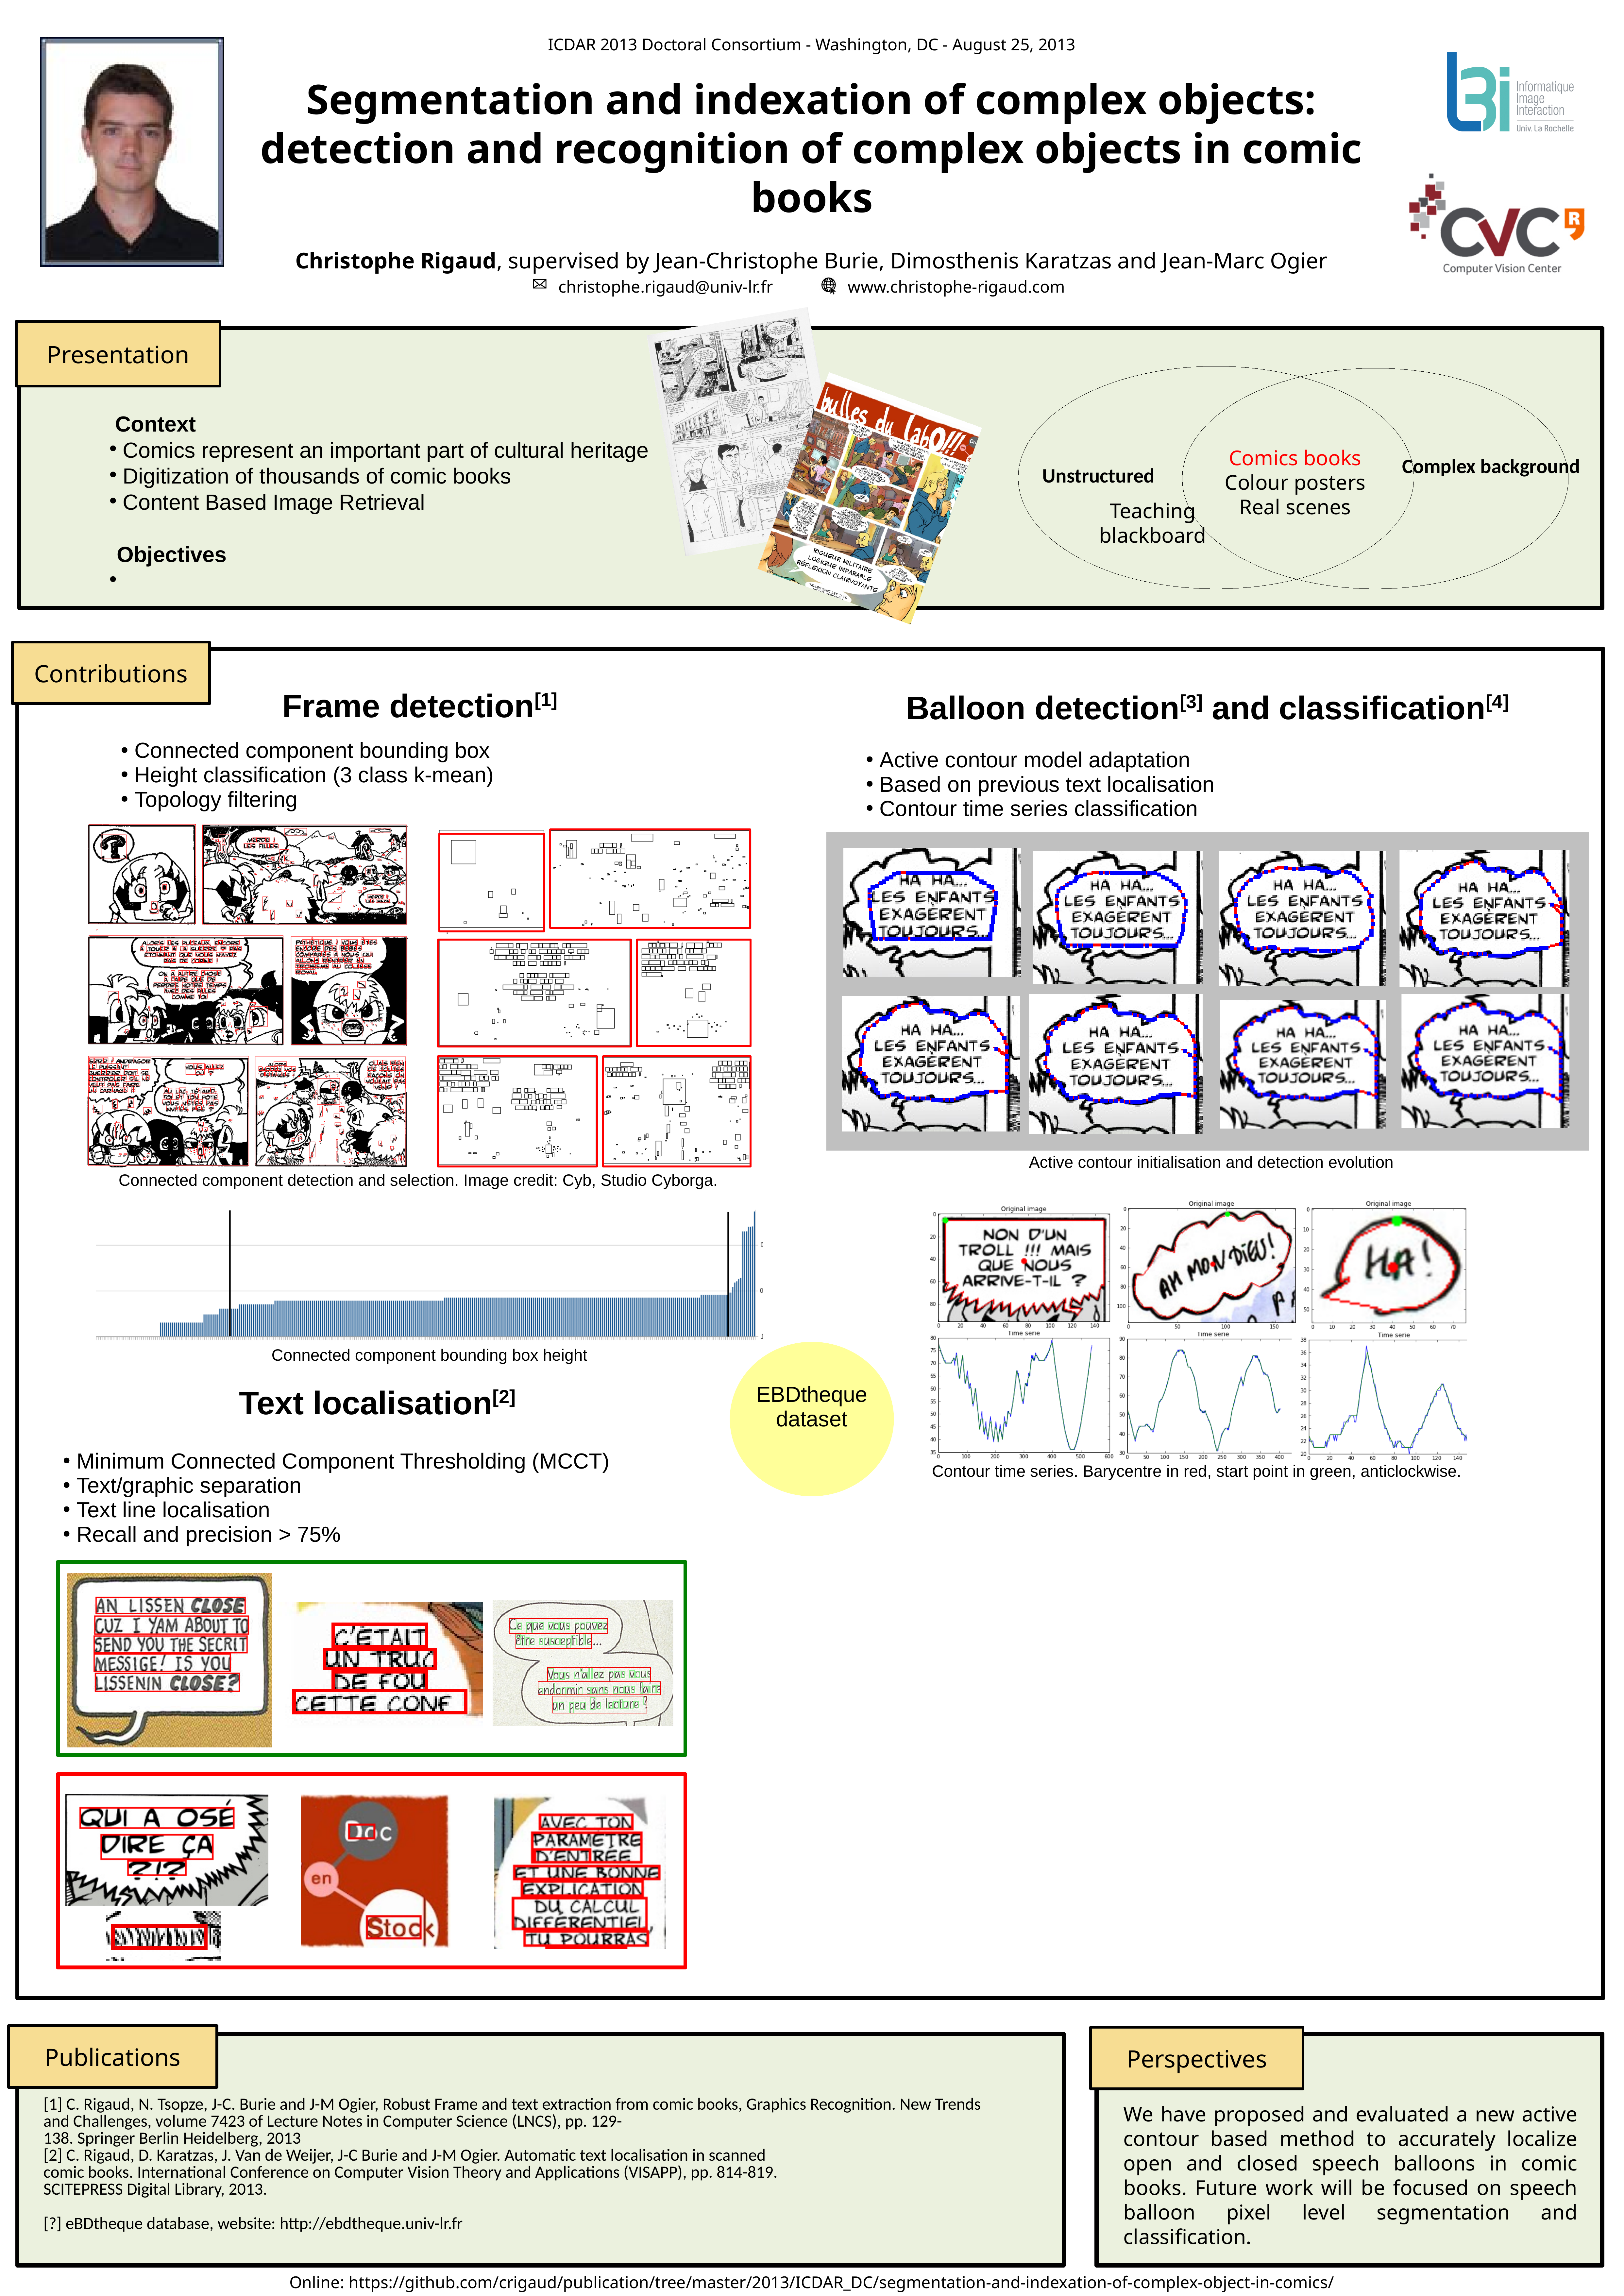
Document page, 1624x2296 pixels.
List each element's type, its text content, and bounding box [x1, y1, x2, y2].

picture [1029, 994, 1203, 1134]
text_box Teaching blackboard [1063, 495, 1243, 550]
text_box Text localisation[2] [67, 1382, 676, 1425]
text_box Connected component bounding box height [251, 1344, 608, 1369]
picture [532, 278, 548, 290]
picture [926, 1197, 1469, 1459]
picture [439, 1057, 596, 1165]
text_box Contour time series. Barycentre in red, start point in green, anticlockwise. [926, 1459, 1467, 1485]
text_box Publications [8, 2025, 217, 2087]
text_box We have proposed and evaluated a new active contour based method to accurately localize open and closed speech balloons in comic books. Future work will be focused on speech balloon pixel level segmentation and classification. [1119, 2099, 1583, 2251]
picture [843, 848, 1021, 977]
text_box [826, 832, 1589, 1151]
text_box Frame detection[1] [110, 685, 718, 728]
picture [1033, 851, 1203, 984]
picture [1399, 850, 1570, 987]
picture [842, 996, 1020, 1131]
picture [1413, 48, 1581, 135]
text_box [1096, 2033, 1602, 2266]
text_box Connected component bounding box Height classification (3 class k-mean) Topology filtering [116, 736, 705, 821]
picture [96, 1210, 763, 1341]
text_box EBDtheque dataset [730, 1342, 894, 1496]
text_box Active contour initialisation and detection evolution [984, 1150, 1438, 1176]
picture [65, 1794, 268, 1906]
text_box Comics books Colour posters Real scenes [1206, 442, 1385, 521]
text_box [811, 328, 1602, 608]
picture [819, 276, 838, 295]
picture [1219, 851, 1386, 986]
picture [1220, 1000, 1386, 1129]
picture [84, 820, 410, 1170]
picture [493, 1600, 673, 1726]
picture [1401, 994, 1570, 1128]
text_box [17, 2033, 1064, 2266]
picture [435, 826, 753, 1166]
picture [40, 37, 224, 267]
text_box [19, 328, 865, 608]
text_box Balloon detection[3] and classification[4] [844, 687, 1559, 730]
picture [1399, 172, 1594, 282]
text_box Perspectives [1091, 2027, 1303, 2089]
picture [301, 1794, 450, 1948]
text_box Minimum Connected Component Thresholding (MCCT) Text/graphic separation Text line localisation Recall and precision > 75% [58, 1446, 647, 1767]
text_box Active contour model adaptation Based on previous text localisation Contour time series classification [861, 745, 1517, 824]
picture [604, 1057, 750, 1165]
text_box Online: https://github.com/crigaud/publication/tree/master/2013/ICDAR_DC/segmentation-and-indexation-of-complex-object-in-comics/ [0, 2269, 1624, 2296]
text_box ICDAR 2013 Doctoral Consortium - Washington, DC - August 25, 2013 Segmentation and indexation of complex objects: detection and recognition of complex objects in comic books Christophe Rigaud, supervised by Jean-Christophe Burie, Dimosthenis Karatzas and Jean-Marc Ogier christophe.rigaud@univ-lr.fr www.christophe-rigaud.com [247, 32, 1377, 301]
text_box Presentation [16, 321, 220, 386]
picture [646, 307, 989, 625]
picture [494, 1794, 666, 1949]
text_box Complex background [1385, 450, 1616, 480]
picture [106, 1911, 221, 1961]
text_box Contributions [12, 642, 210, 704]
text_box Connected component detection and selection. Image credit: Cyb, Studio Cyborga. [93, 1168, 743, 1201]
text_box [1] C. Rigaud, N. Tsopze, J-C. Burie and J-M Ogier, Robust Frame and text extraction from comic books, Graphics Recognition. New Trends and Challenges, volume 7423 of Lecture Notes in Computer Science (LNCS), pp. 129- 138. Springer Berlin Heidelberg, 2013 [2] C. Rigaud, D. Karatzas, J. Van de Weijer, J-C Burie and J-M Ogier. Automatic text localisation in scanned comic books. International Conference on Computer Vision Theory and Applications (VISAPP), pp. 814-819. SCITEPRESS Digital Library, 2013. [?] eBDtheque database, website: http://ebdtheque.univ-lr.fr [39, 2095, 1004, 2278]
text_box Unstructured [979, 460, 1206, 489]
text_box Context Comics represent an important part of cultural heritage Digitization of thousands of comic books Content Based Image Retrieval Objectives [104, 407, 666, 595]
